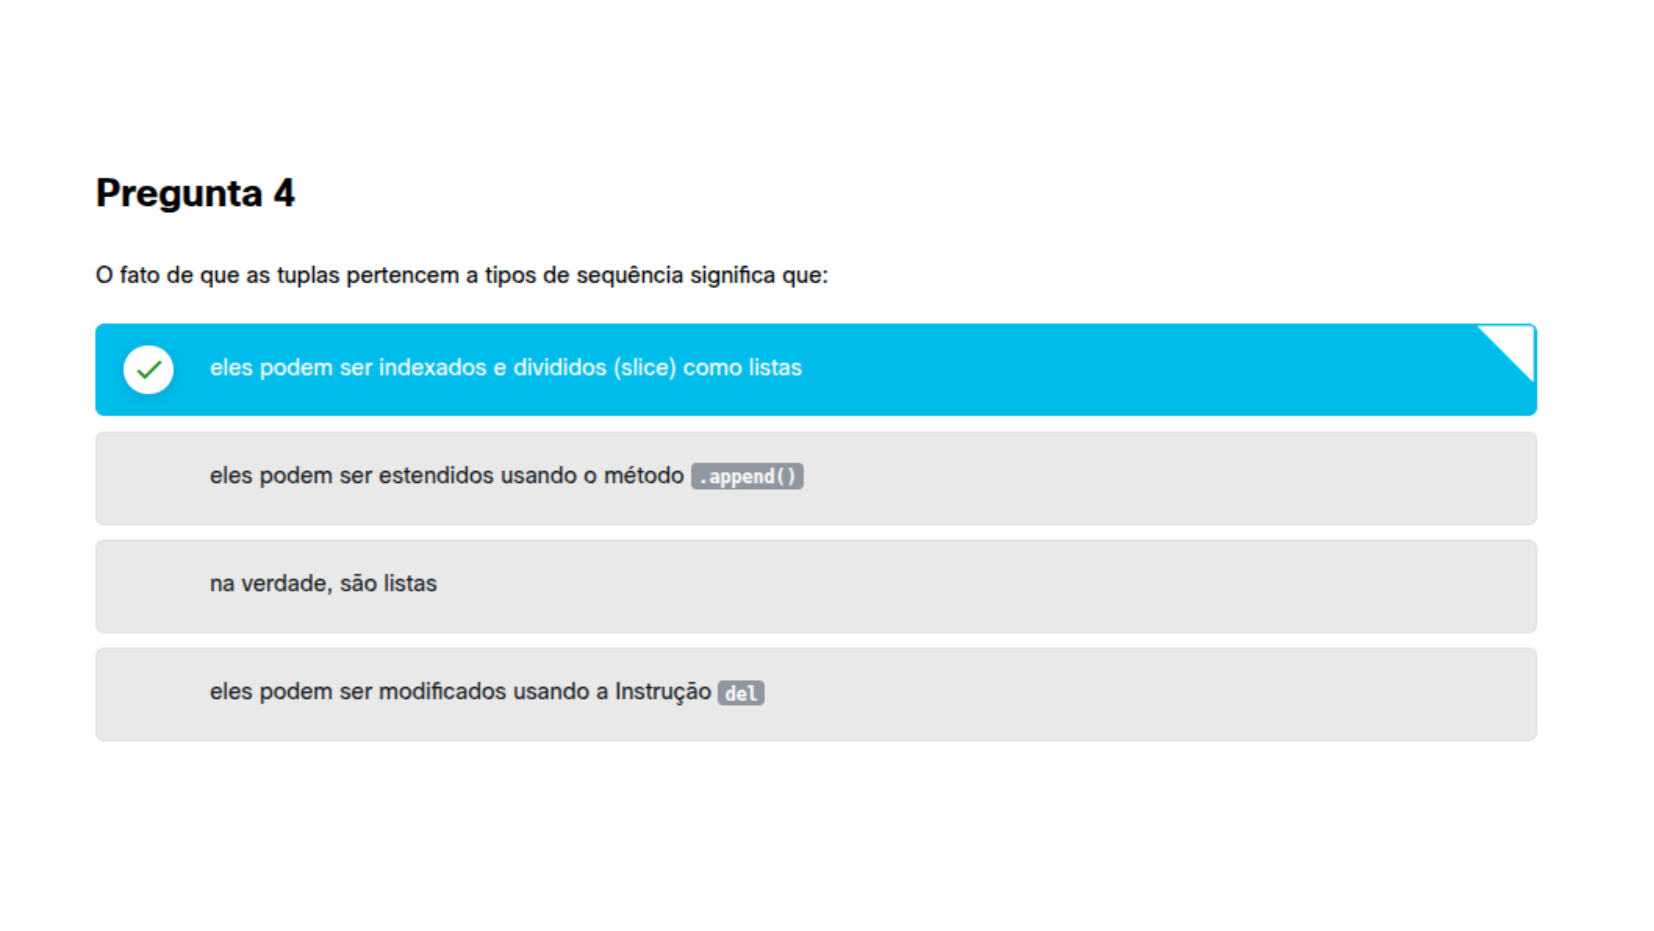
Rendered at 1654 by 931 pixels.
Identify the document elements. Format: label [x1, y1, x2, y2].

picture [80, 158, 1575, 773]
